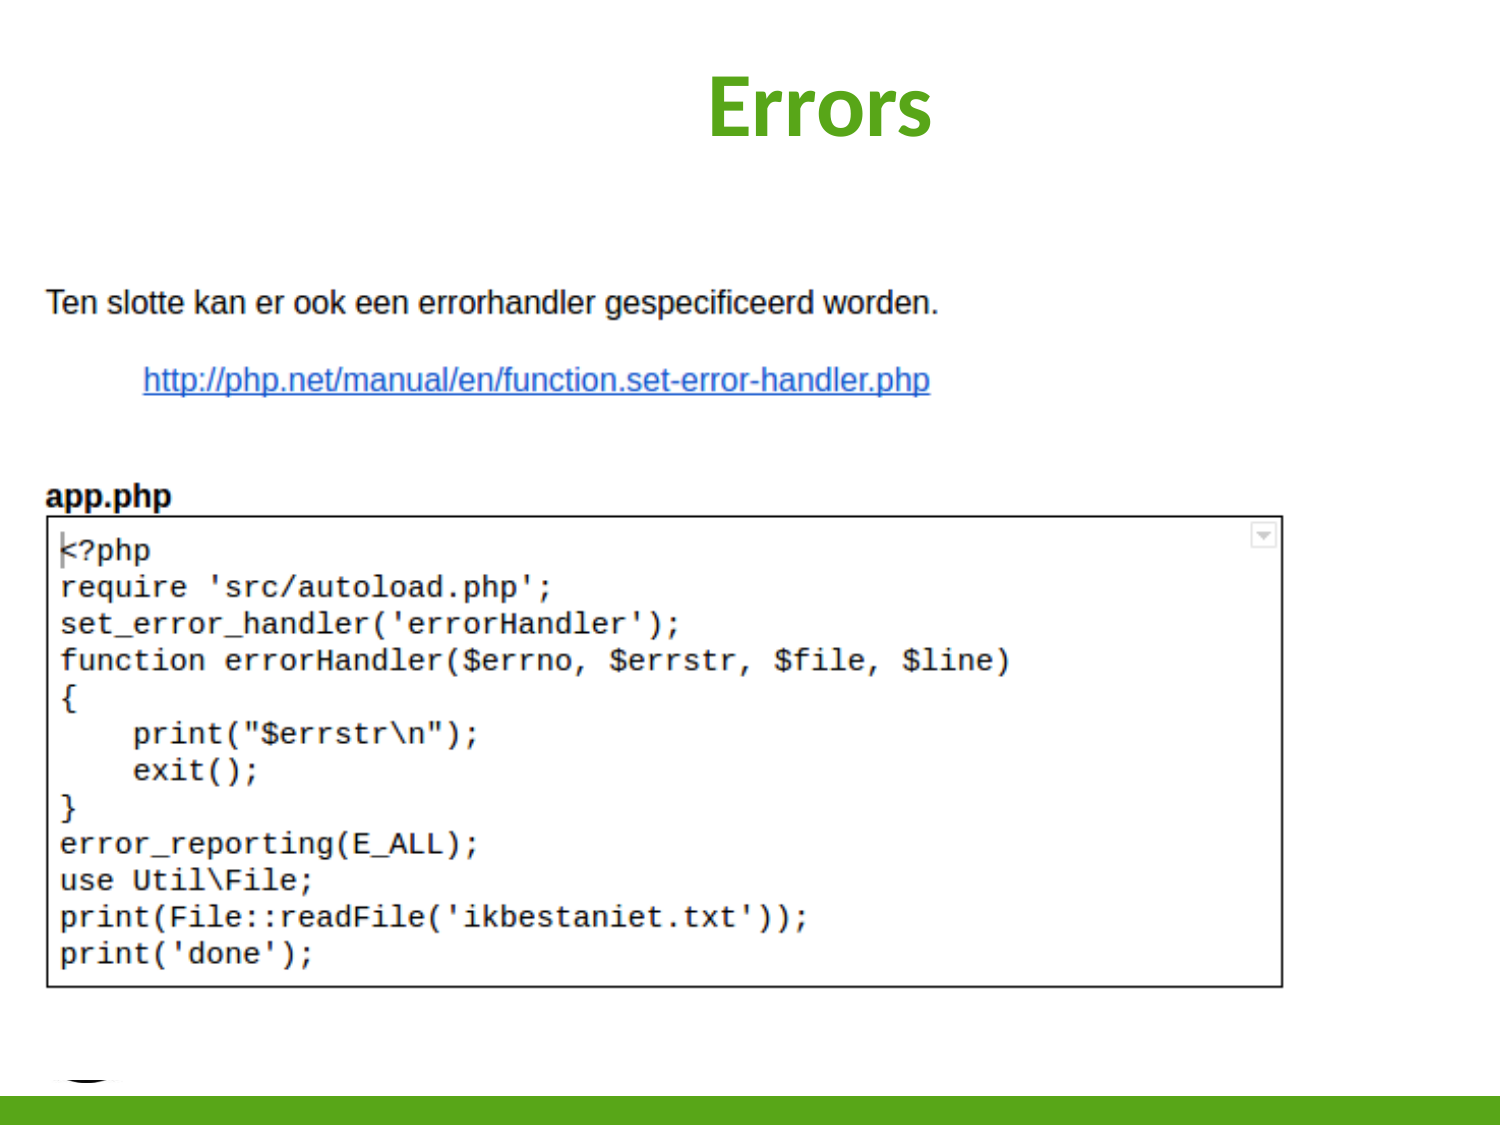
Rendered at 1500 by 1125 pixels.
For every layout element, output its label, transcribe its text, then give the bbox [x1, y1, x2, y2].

picture [0, 239, 1365, 1083]
text_box Errors [201, 36, 1440, 163]
